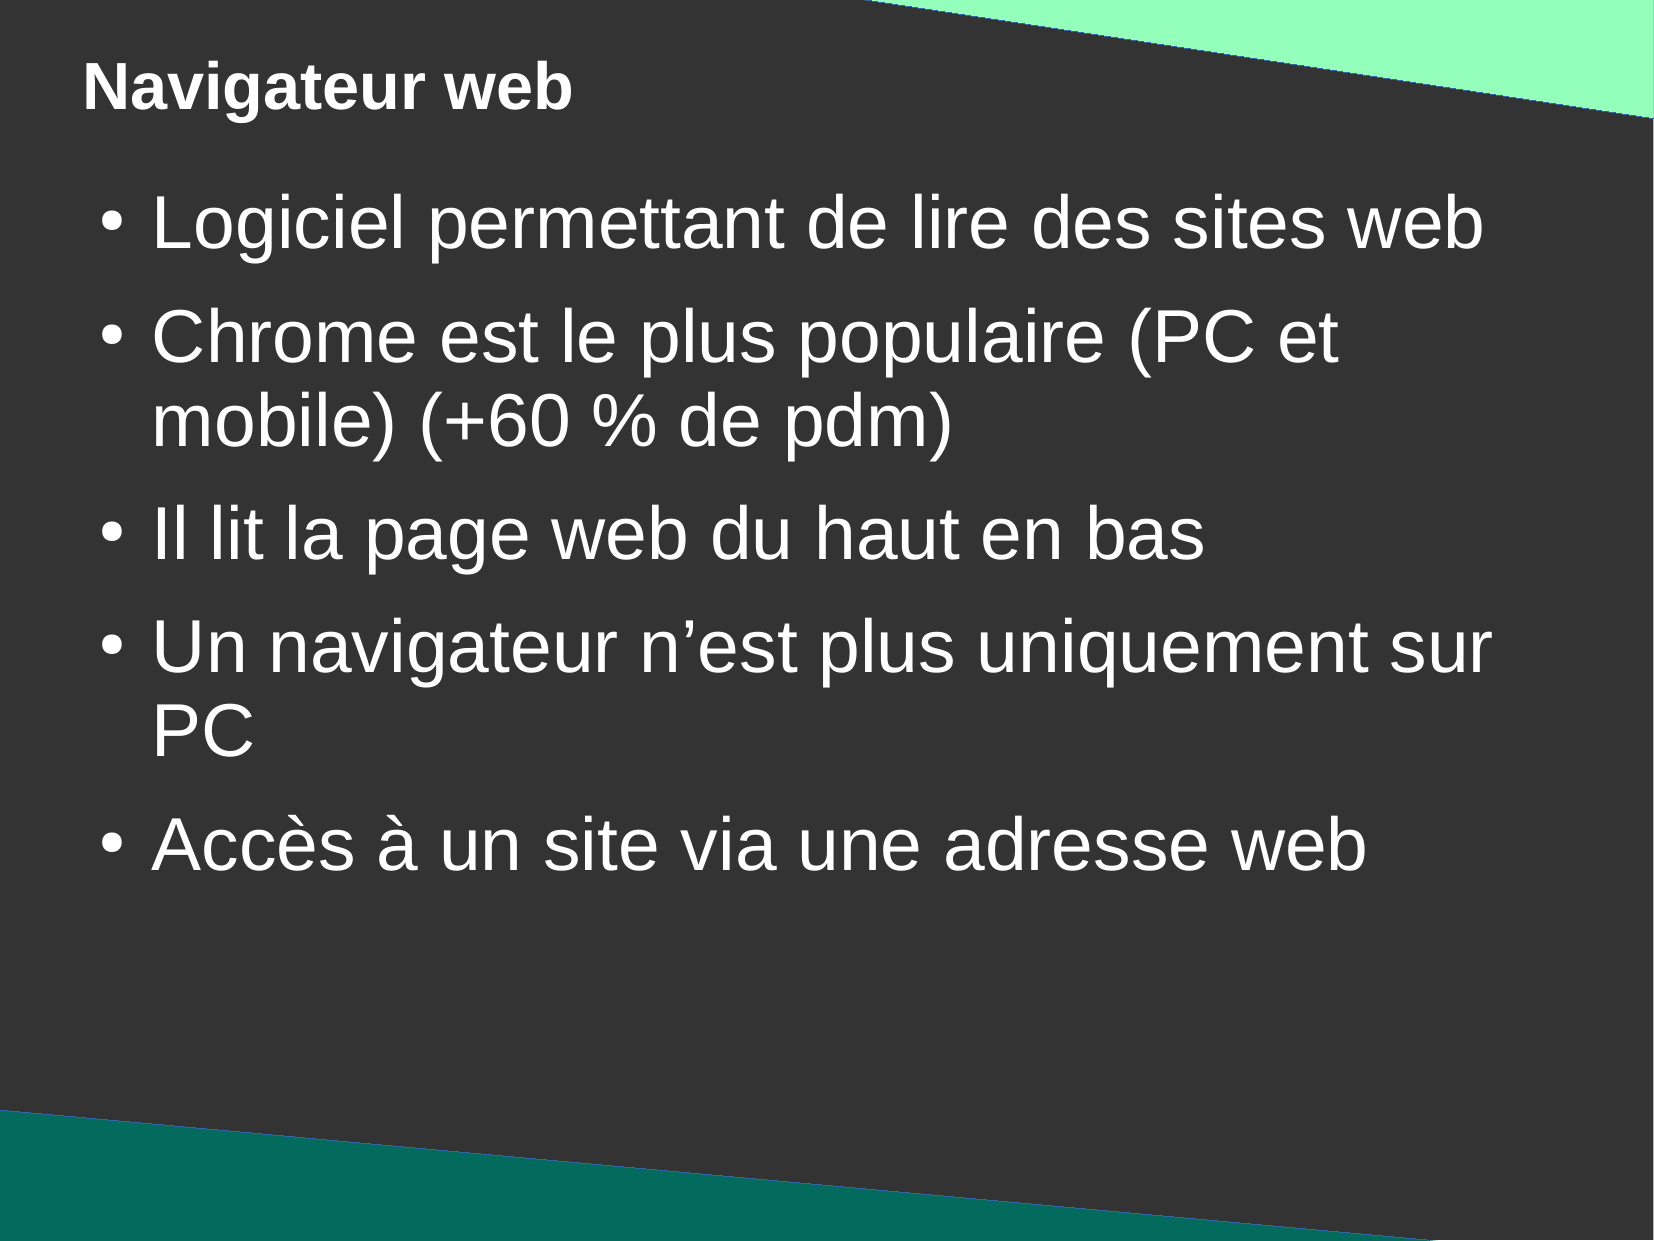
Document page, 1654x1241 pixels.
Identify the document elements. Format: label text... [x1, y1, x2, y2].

list Logiciel permettant de lire des sites web Chrome est le plus populaire (PC et mobile) (+60 % de pdm) Il lit la page web du haut en bas Un navigateur n’est plus uniquement sur PC Accès à un site via une adresse web [80, 180, 1605, 900]
title Navigateur web [82, 49, 1571, 152]
text_box [865, 0, 1654, 119]
